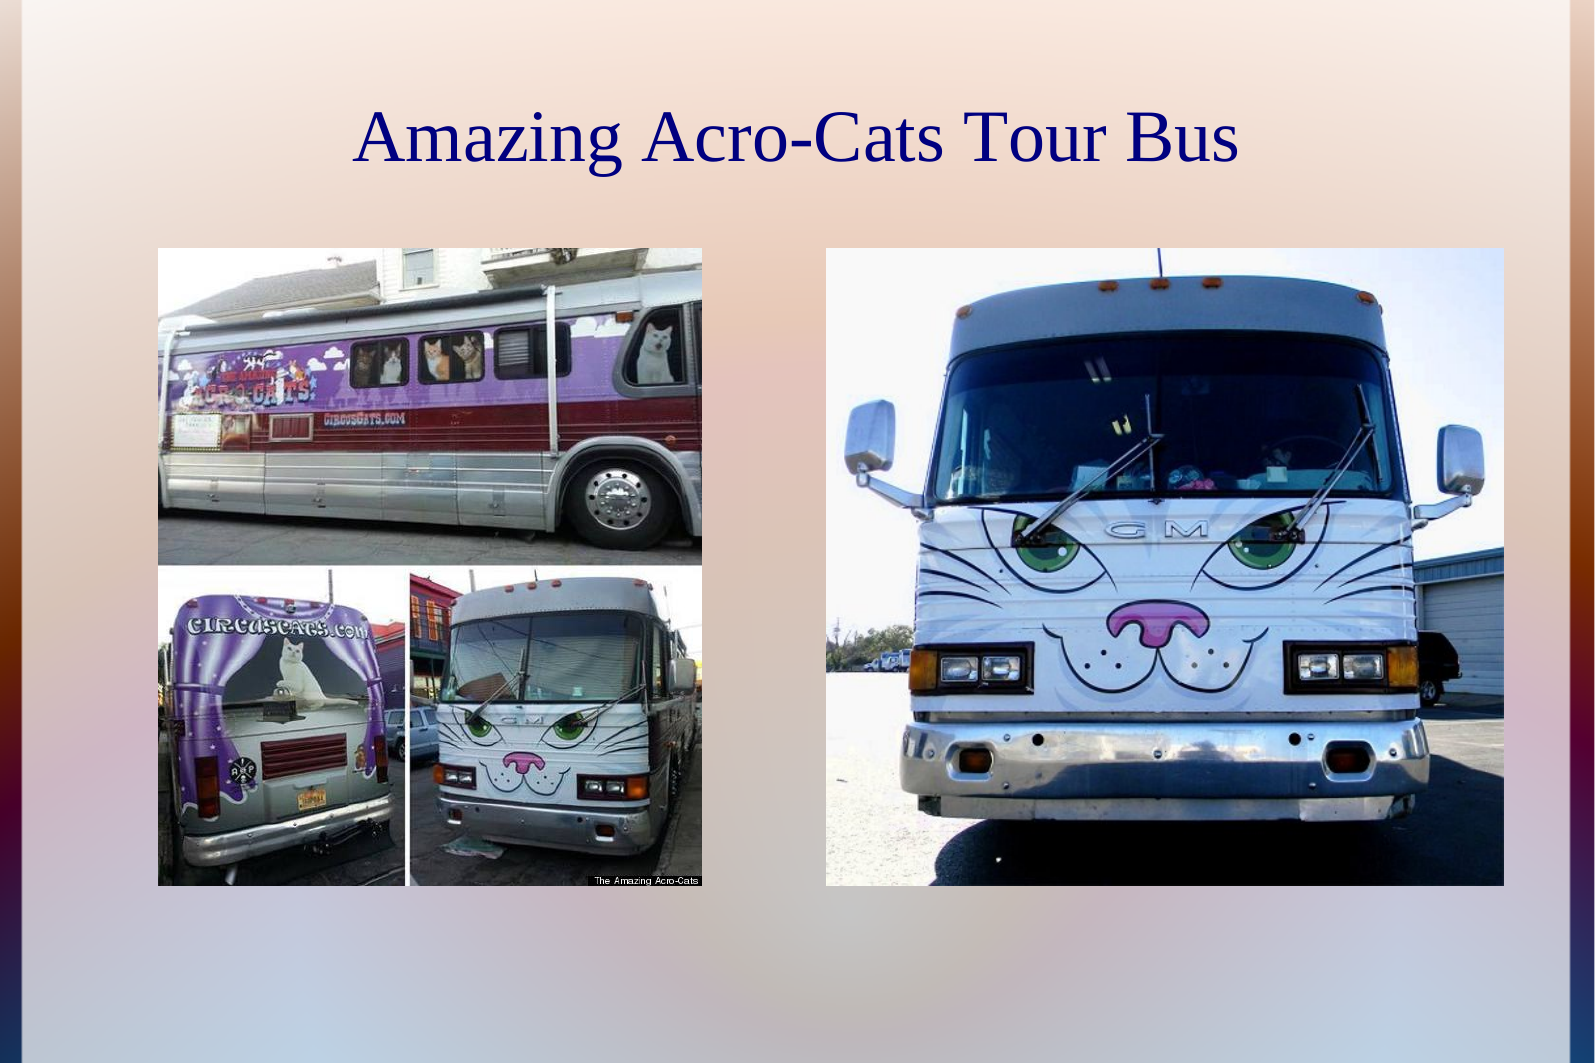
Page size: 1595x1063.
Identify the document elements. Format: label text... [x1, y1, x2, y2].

title Amazing Acro-Cats Tour Bus [79, 47, 1515, 225]
picture [0, 0, 1595, 1063]
